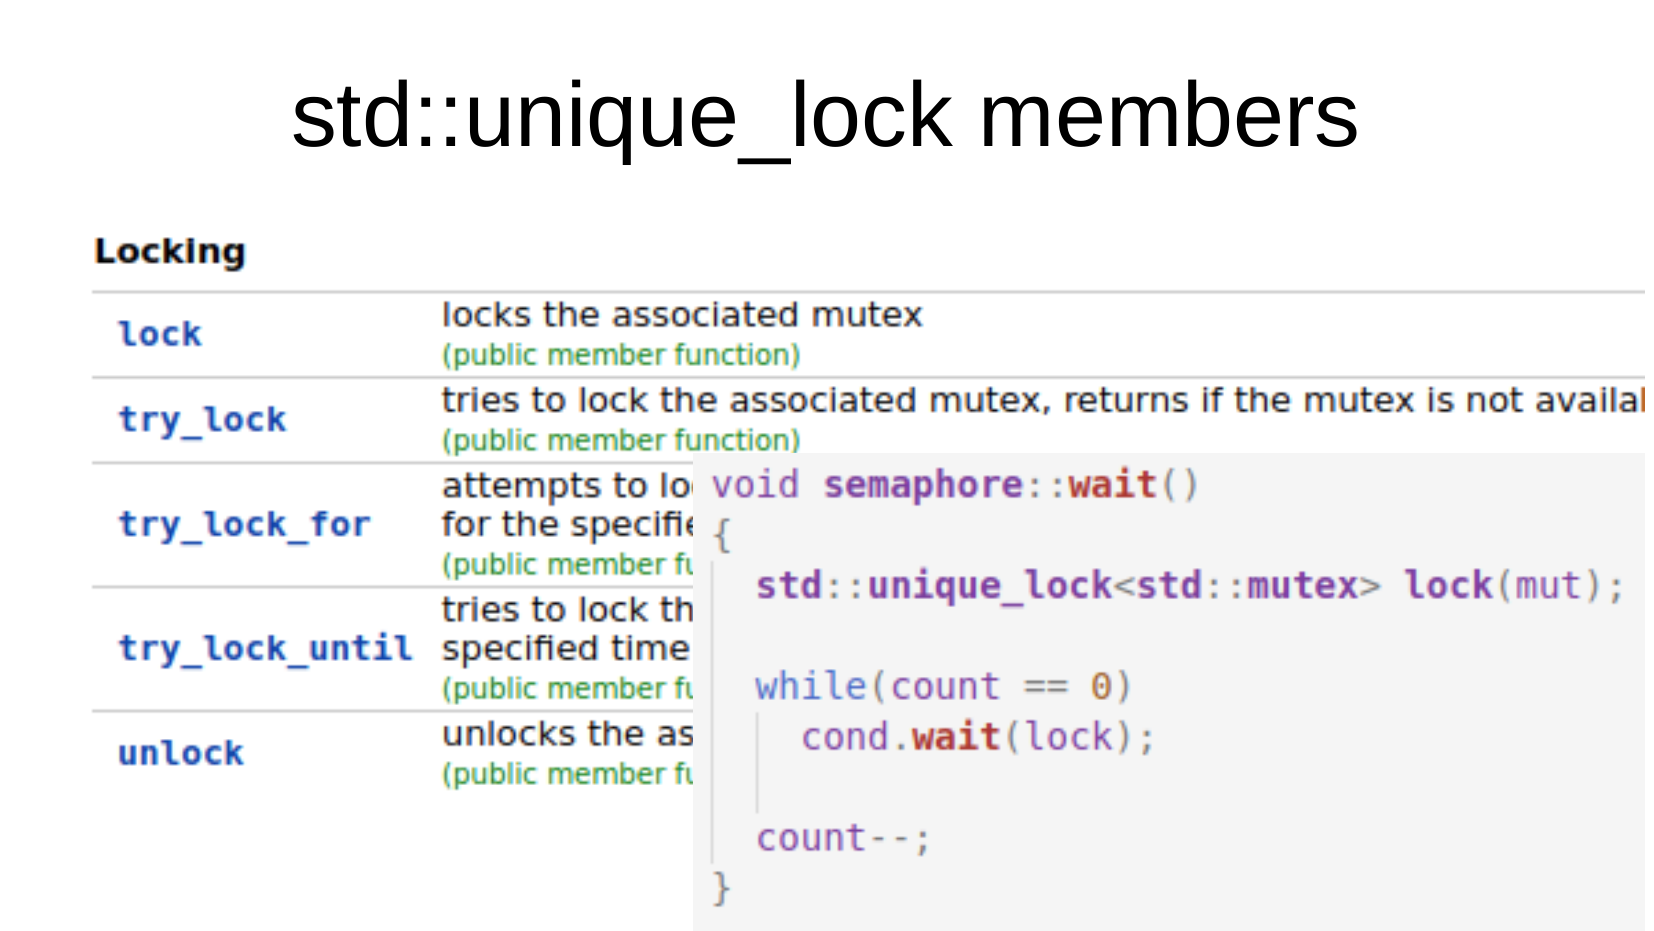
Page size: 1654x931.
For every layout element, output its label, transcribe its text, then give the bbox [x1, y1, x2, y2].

title std::unique_lock members [82, 37, 1571, 193]
picture [82, 217, 1645, 931]
